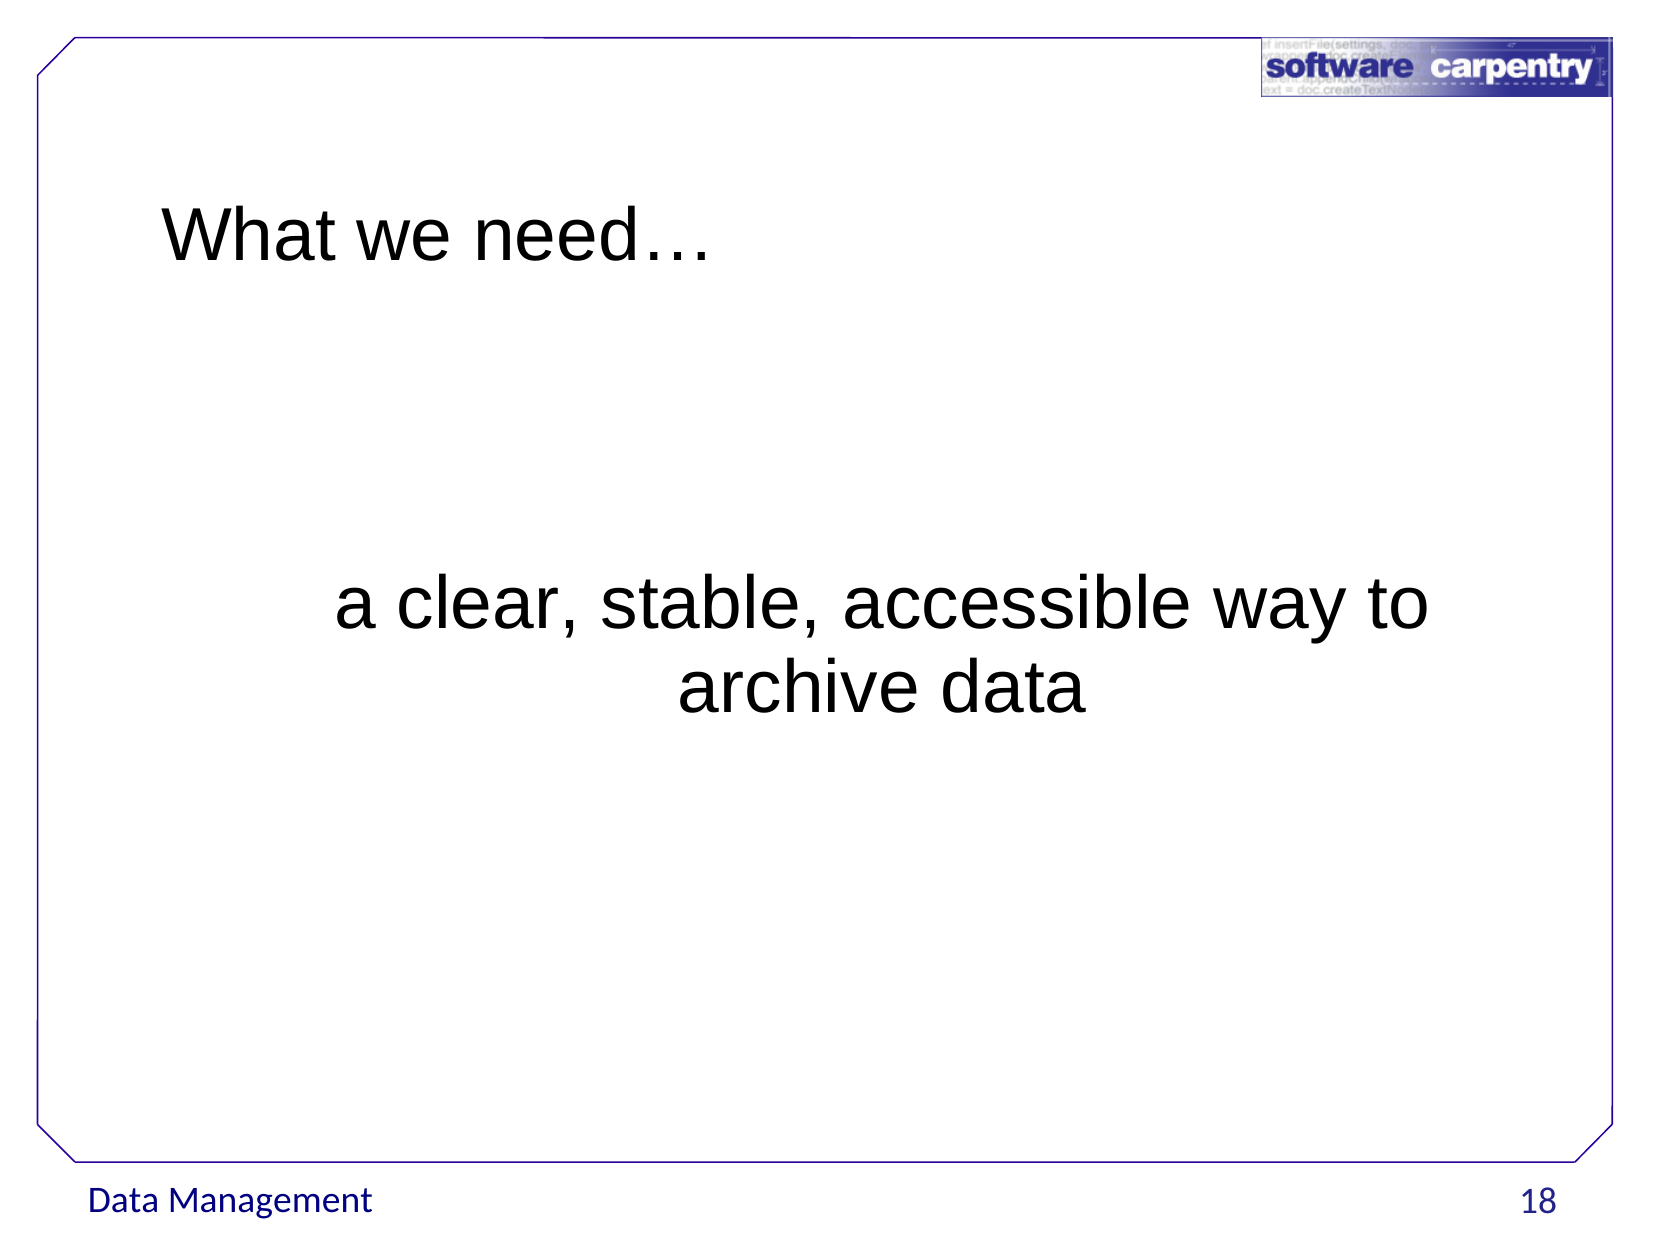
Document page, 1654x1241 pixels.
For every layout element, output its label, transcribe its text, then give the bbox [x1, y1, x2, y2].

text_box <number> [1185, 1168, 1572, 1235]
text_box a clear, stable, accessible way to archive data [307, 553, 1458, 737]
picture [1261, 37, 1613, 97]
text_box What we need… [146, 185, 1498, 285]
